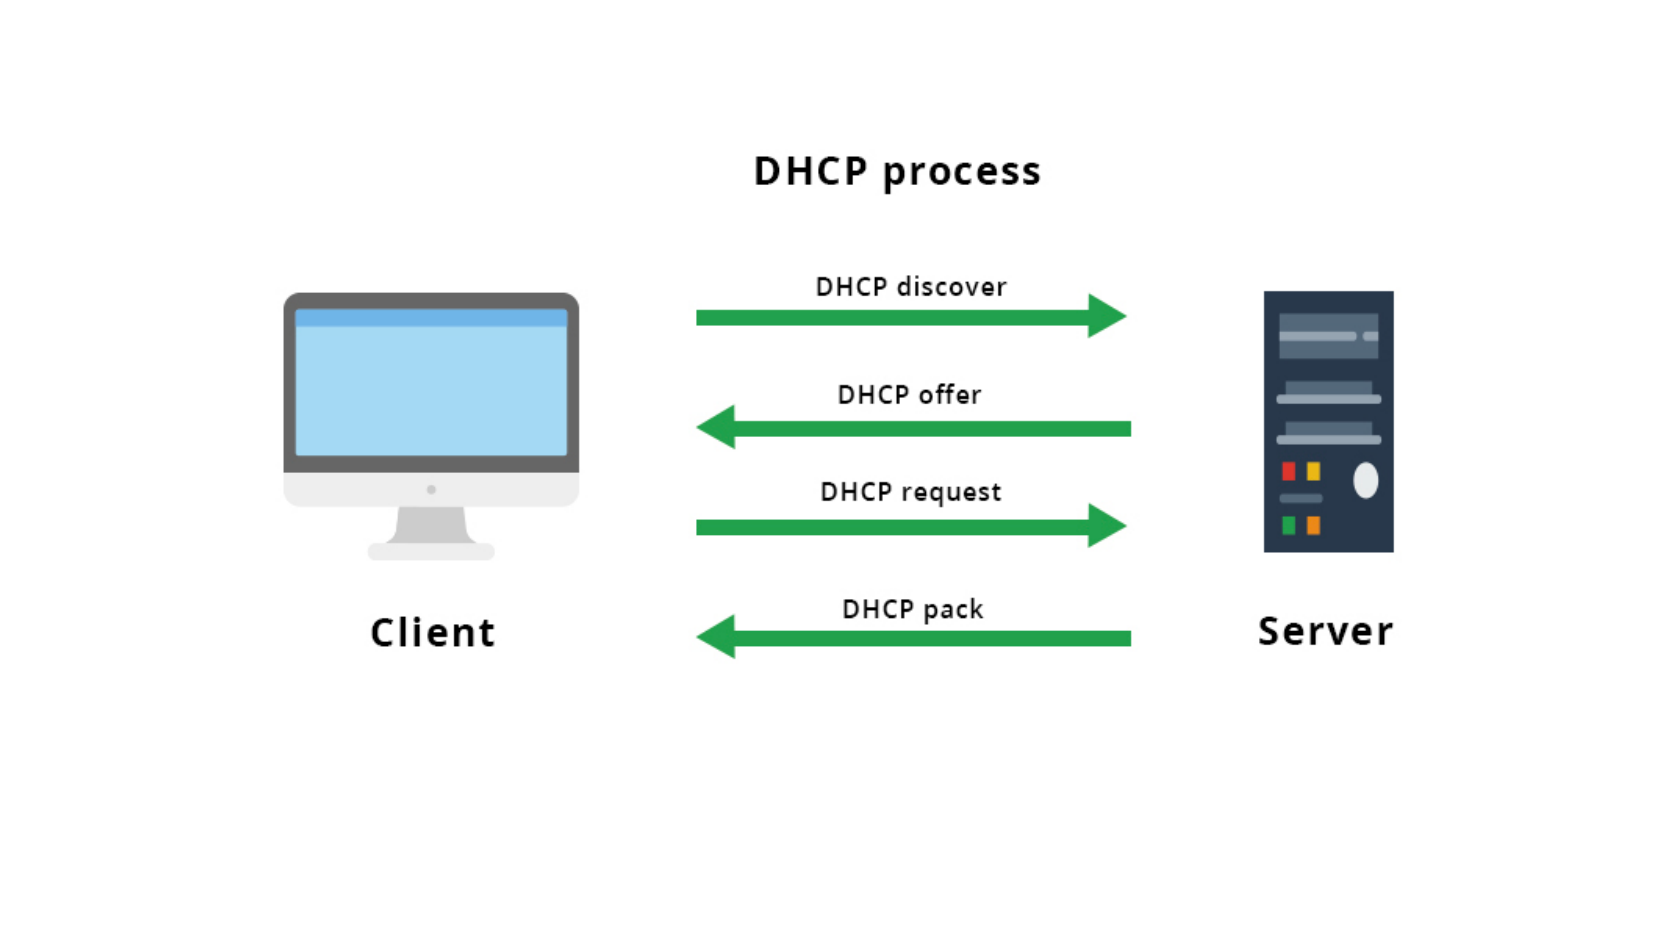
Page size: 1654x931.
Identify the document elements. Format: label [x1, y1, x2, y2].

picture [226, 113, 1477, 739]
